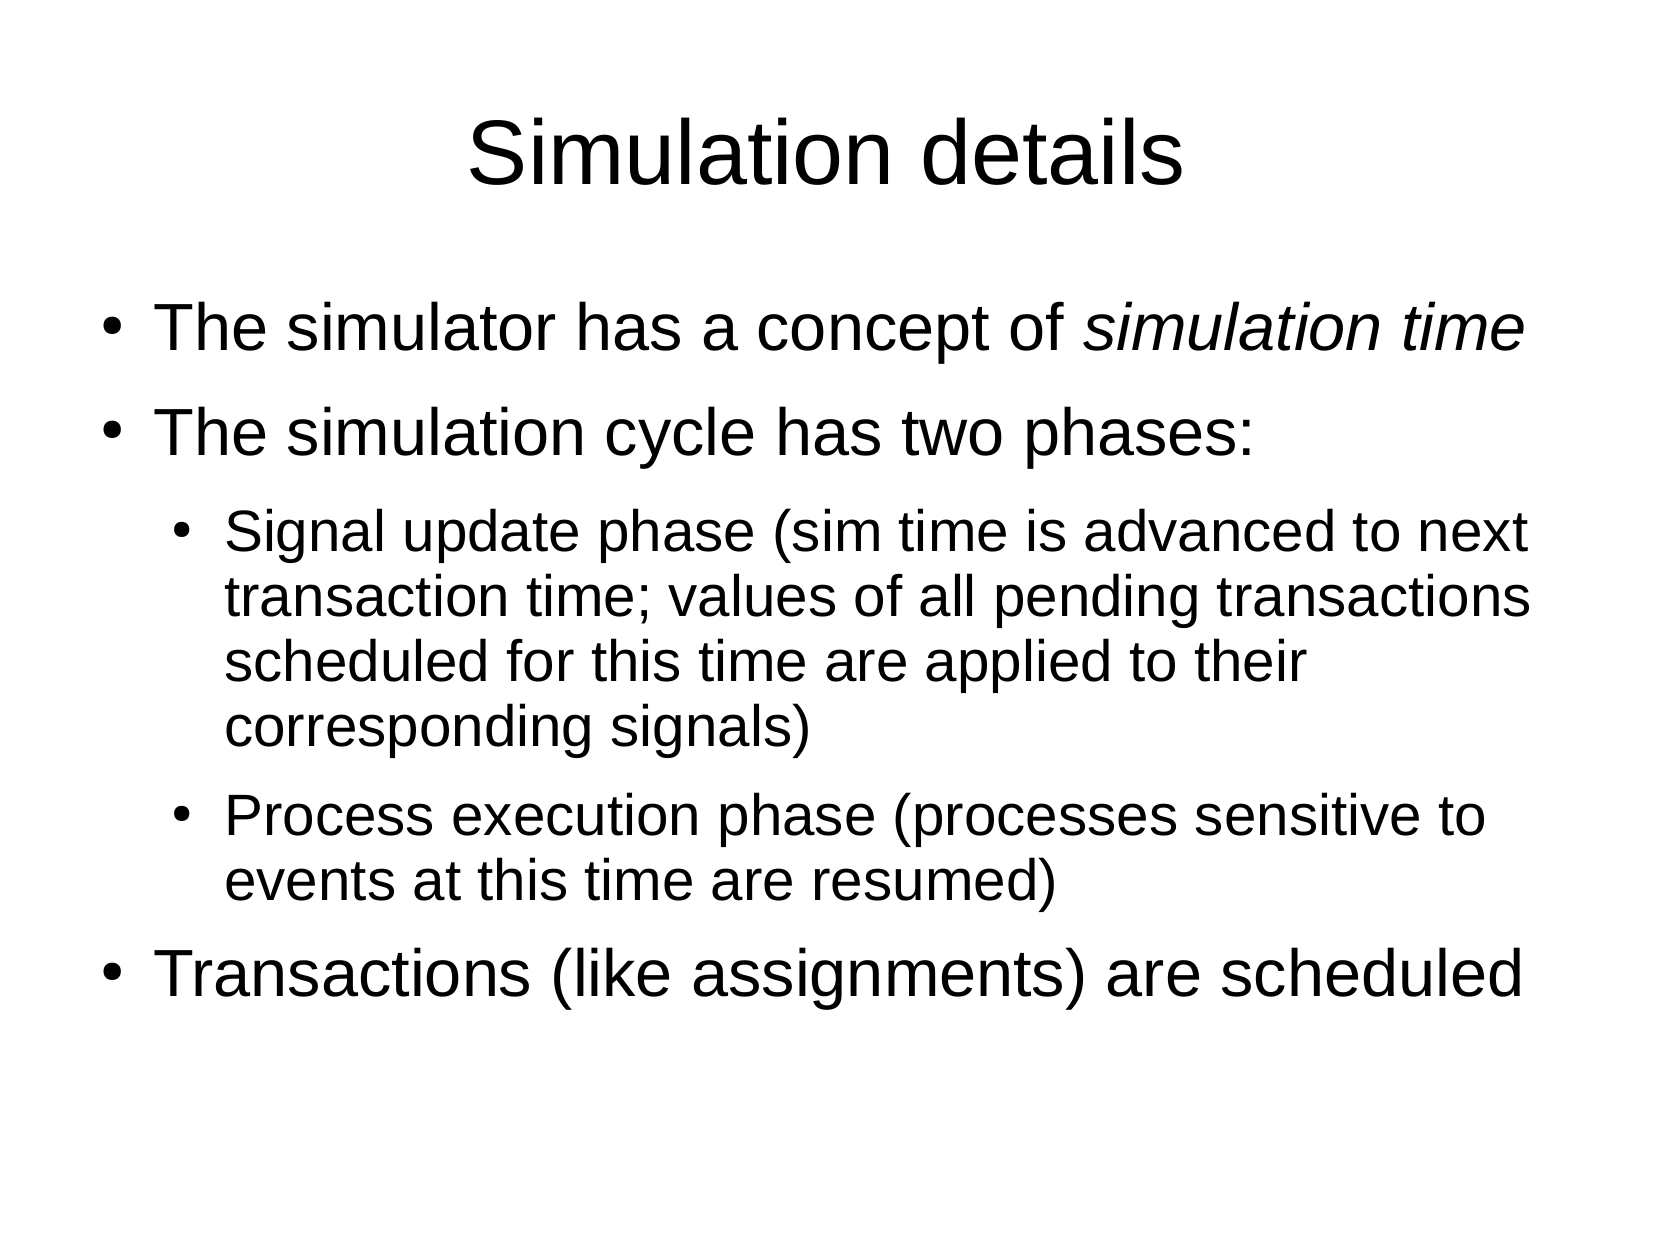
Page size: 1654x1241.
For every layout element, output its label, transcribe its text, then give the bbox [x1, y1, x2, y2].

list The simulator has a concept of simulation time The simulation cycle has two phases: Signal update phase (sim time is advanced to next transaction time; values of all pending transactions scheduled for this time are applied to their corresponding signals) Process execution phase (processes sensitive to events at this time are resumed) Transactions (like assignments) are scheduled [82, 290, 1571, 1109]
title Simulation details [82, 56, 1571, 250]
